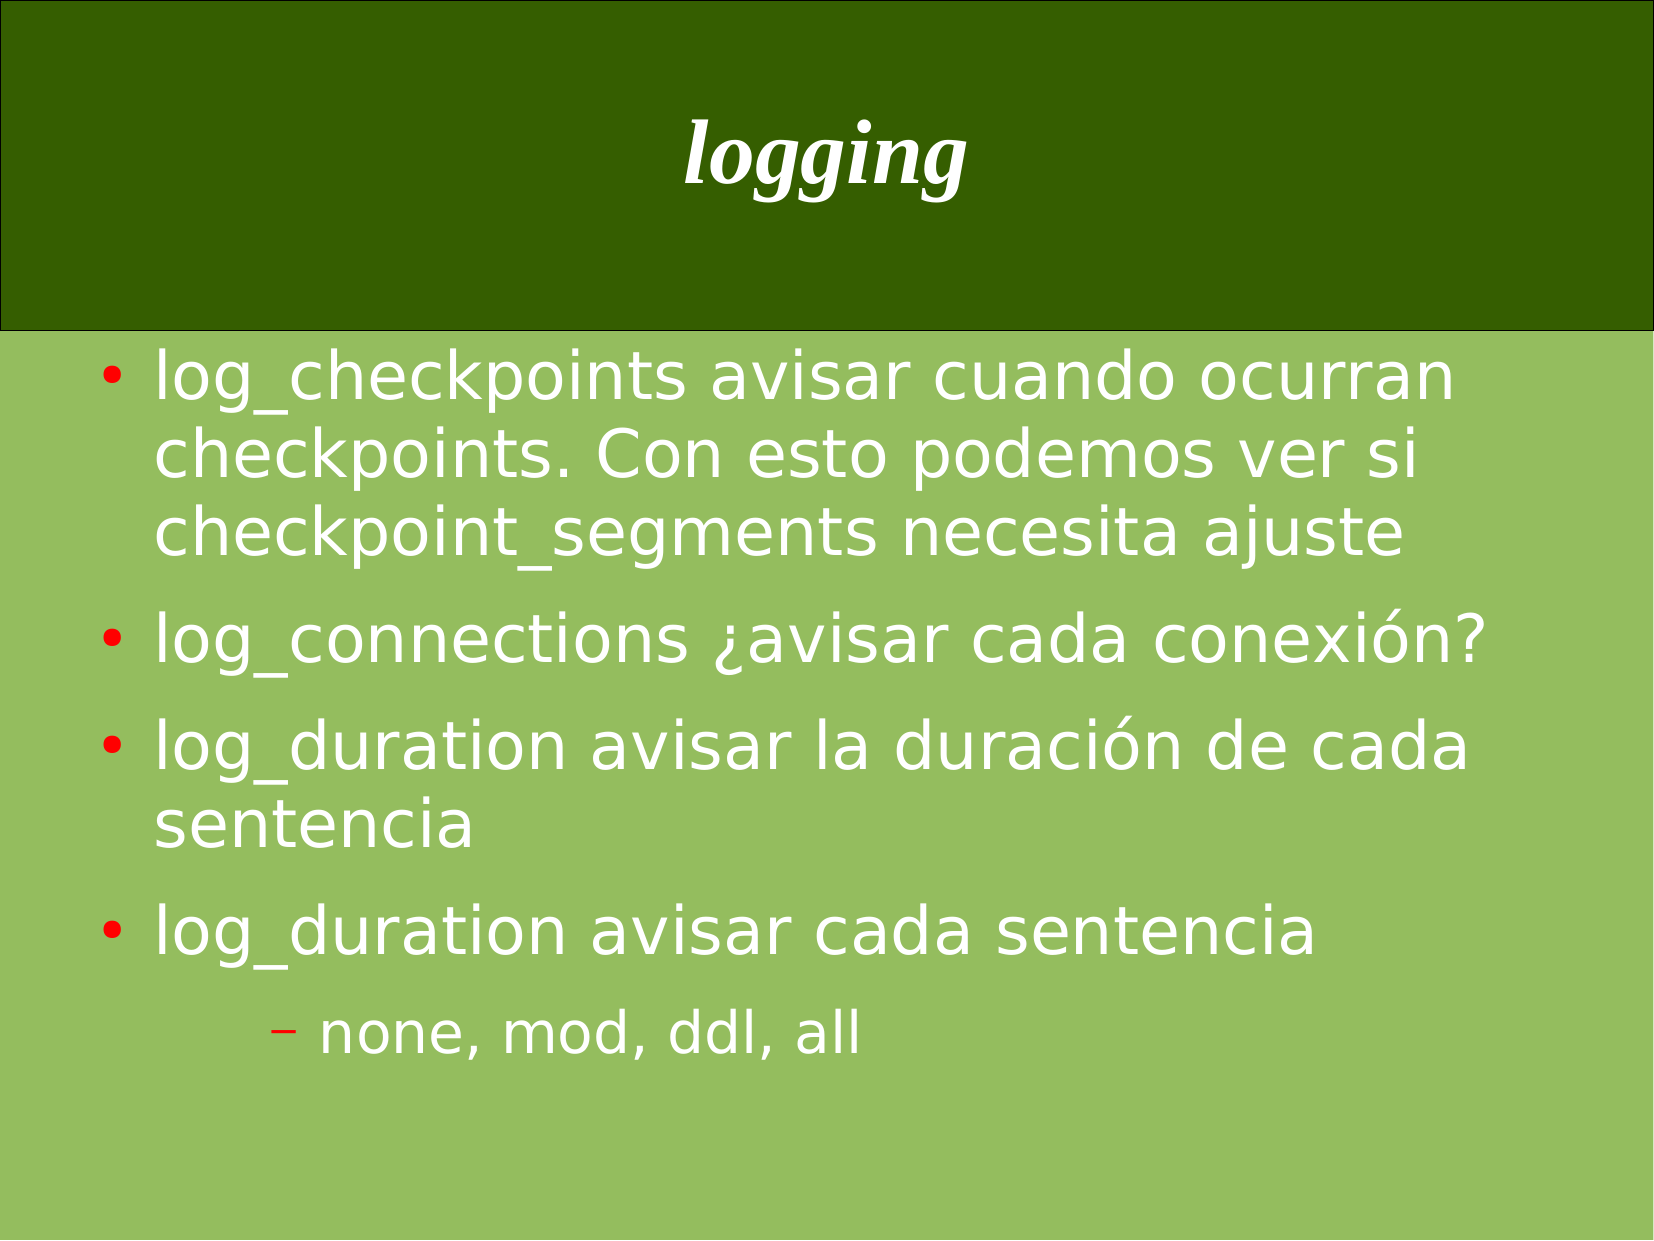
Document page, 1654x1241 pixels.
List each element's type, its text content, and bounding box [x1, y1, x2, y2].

list log_checkpoints avisar cuando ocurran checkpoints. Con esto podemos ver si checkpoint_segments necesita ajuste log_connections ¿avisar cada conexión? log_duration avisar la duración de cada sentencia log_duration avisar cada sentencia none, mod, ddl, all [82, 337, 1571, 1068]
title logging [82, 49, 1571, 257]
